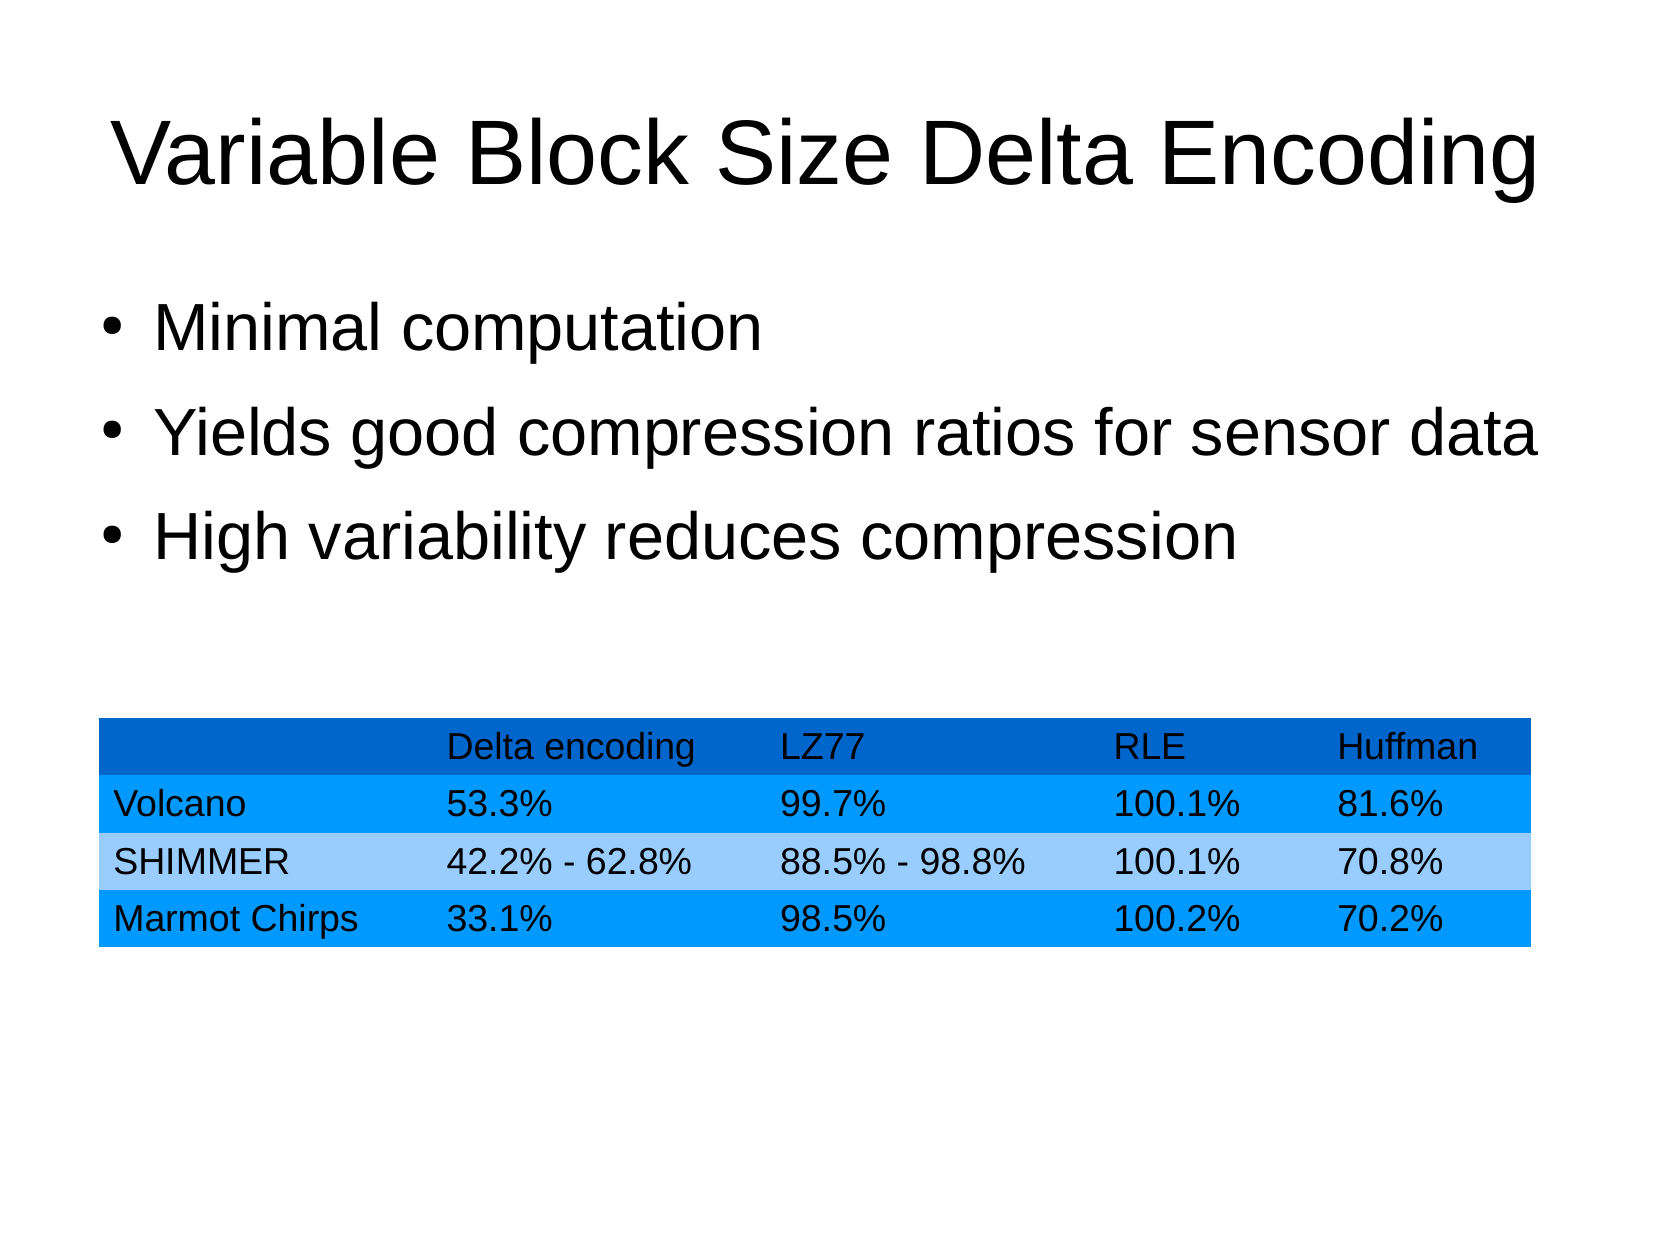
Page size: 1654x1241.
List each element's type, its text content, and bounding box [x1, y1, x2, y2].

table_cell 100.1% [1099, 833, 1323, 890]
table_header Delta encoding [432, 718, 765, 775]
list Minimal computation Yields good compression ratios for sensor data High variability reduces compression [82, 290, 1571, 1094]
table_cell 42.2% - 62.8% [432, 833, 765, 890]
table_header [99, 718, 432, 775]
table_cell 100.2% [1099, 890, 1323, 947]
table_cell Marmot Chirps [99, 890, 432, 947]
table_cell 33.1% [432, 890, 765, 947]
title Variable Block Size Delta Encoding [82, 56, 1571, 250]
table_cell 99.7% [765, 775, 1099, 833]
table_cell Volcano [99, 775, 432, 833]
table_header Huffman [1323, 718, 1531, 775]
table_cell 81.6% [1323, 775, 1531, 833]
table_cell 70.2% [1323, 890, 1531, 947]
table_header LZ77 [765, 718, 1099, 775]
table_header RLE [1099, 718, 1323, 775]
table_cell 98.5% [765, 890, 1099, 947]
table_cell 88.5% - 98.8% [765, 833, 1099, 890]
table_cell 53.3% [432, 775, 765, 833]
table_cell 100.1% [1099, 775, 1323, 833]
table_cell SHIMMER [99, 833, 432, 890]
table_cell 70.8% [1323, 833, 1531, 890]
